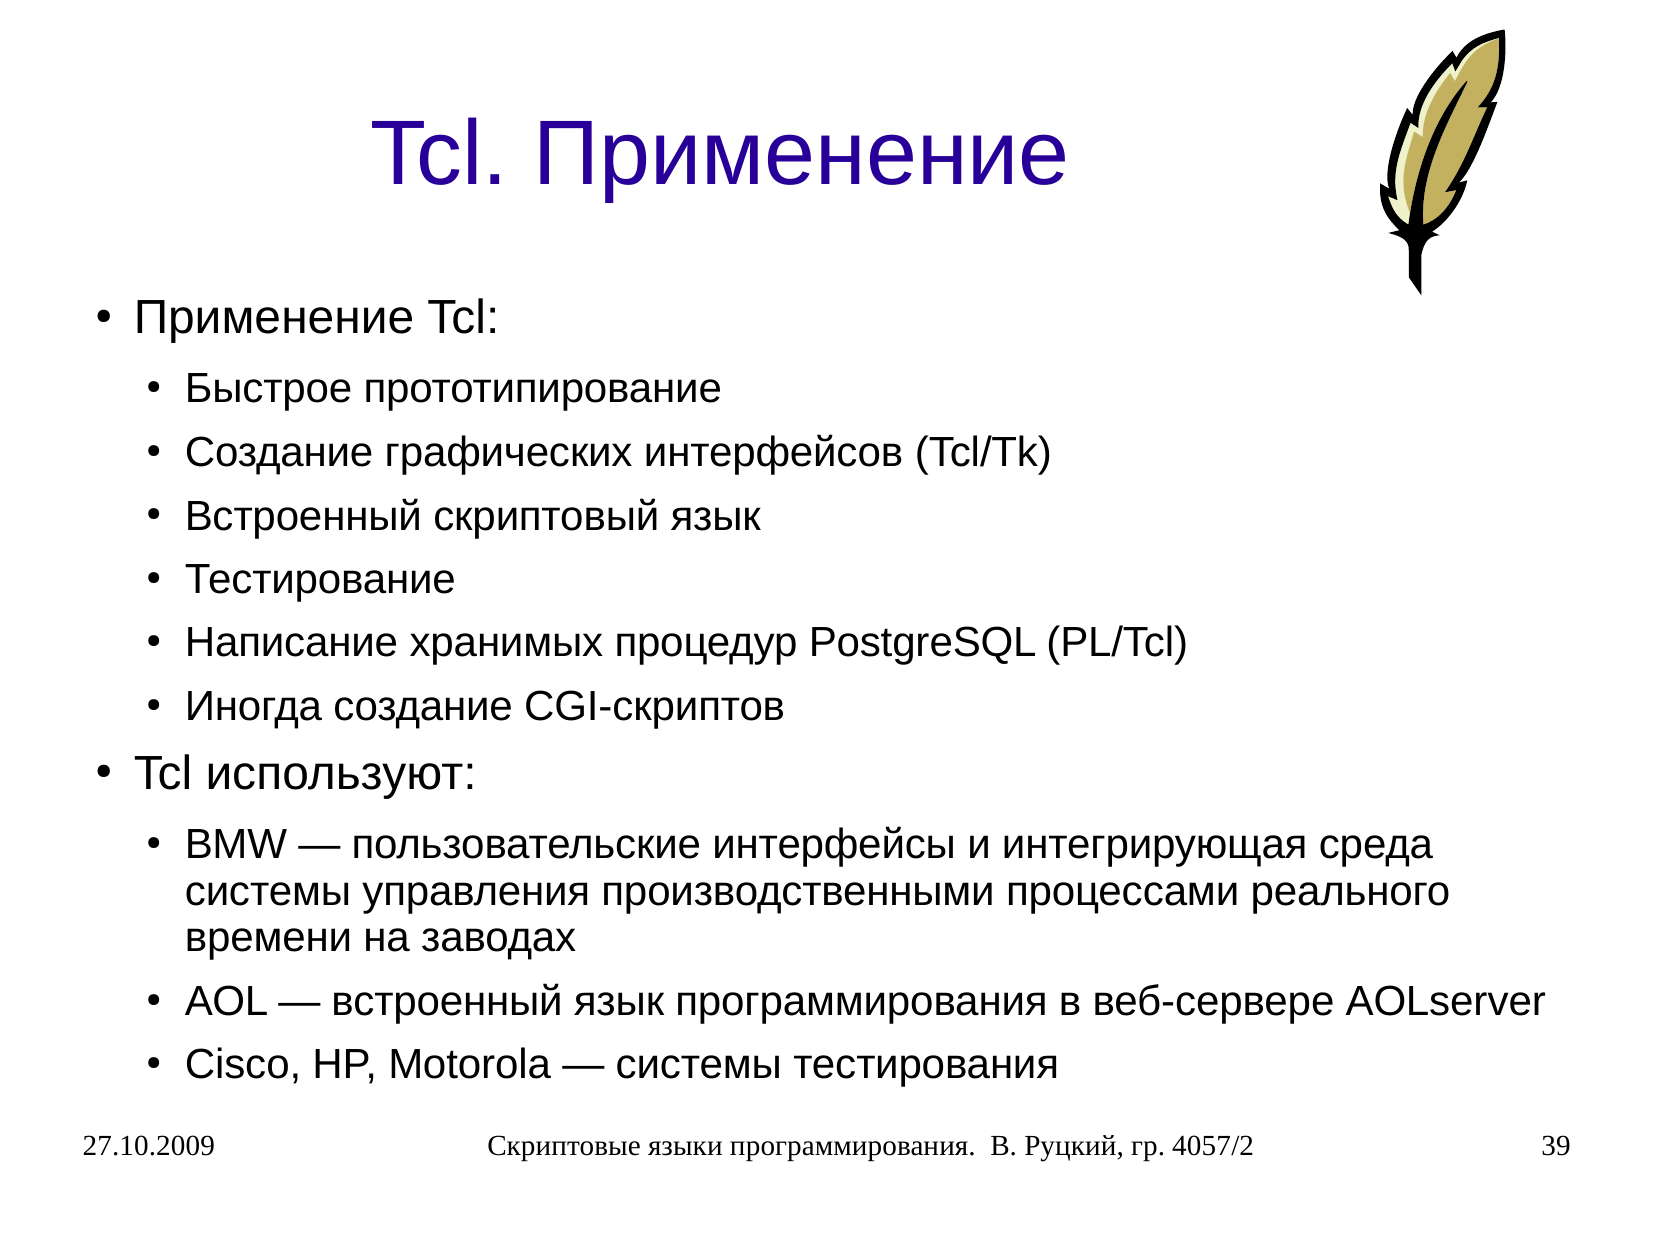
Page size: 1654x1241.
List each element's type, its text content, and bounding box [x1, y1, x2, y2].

list Применение Tcl: Быстрое прототипирование Создание графических интерфейсов (Tcl/Tk) Встроенный скриптовый язык Тестирование Написание хранимых процедур PostgreSQL (PL/Tcl) Иногда создание CGI-скриптов Tcl используют: BMW — пользовательские интерфейсы и интегрирующая среда системы управления производственными процессами реального времени на заводах AOL — встроенный язык программирования в веб-сервере AOLserver Cisco, HP, Motorola — системы тестирования [82, 290, 1571, 1109]
title Tcl. Применение [82, 49, 1359, 257]
picture [1380, 29, 1506, 296]
